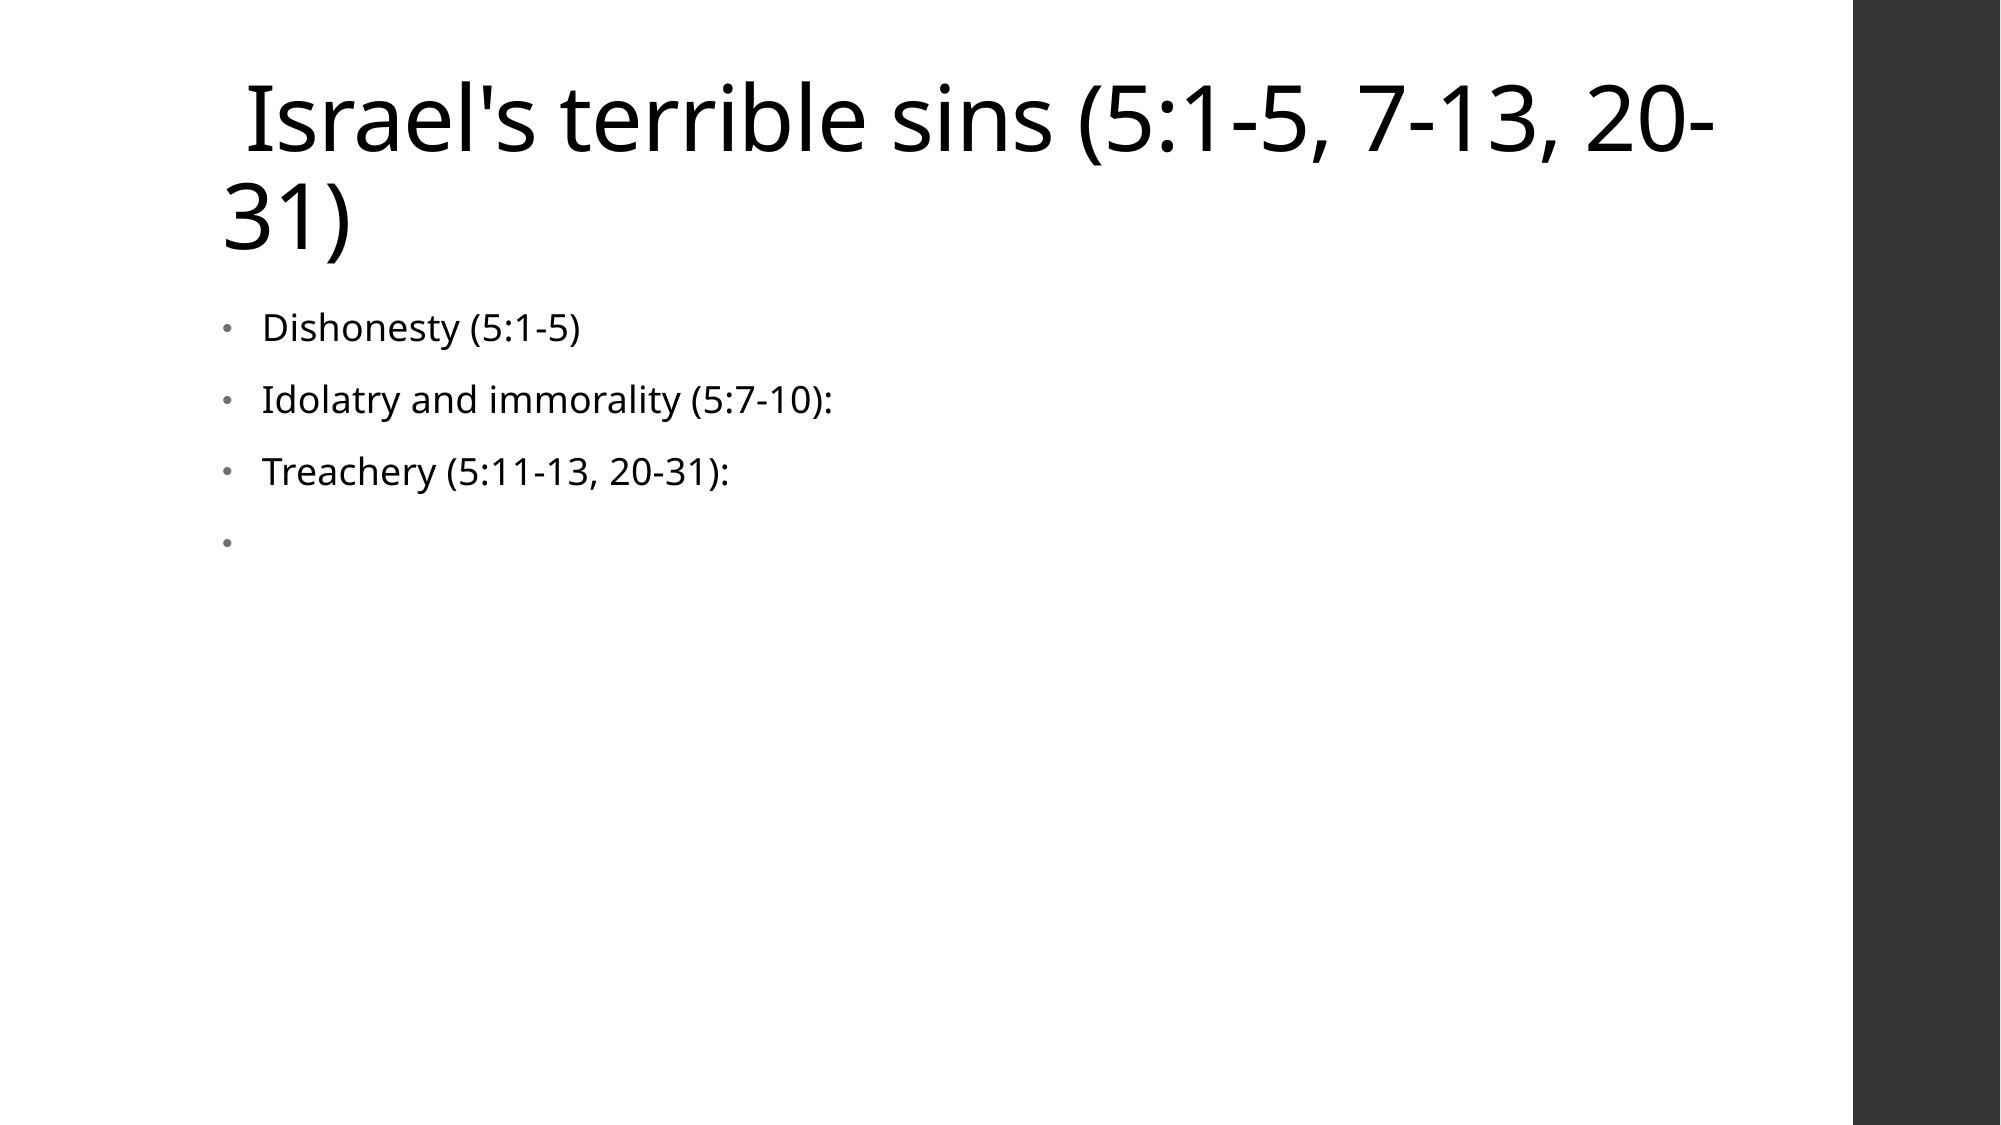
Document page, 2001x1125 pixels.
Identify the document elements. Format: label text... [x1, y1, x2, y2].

title Israel's terrible sins (5:1-5, 7-13, 20-31) [206, 60, 1797, 278]
list Dishonesty (5:1-5) Idolatry and immorality (5:7-10): Treachery (5:11-13, 20-31): [206, 299, 1617, 1014]
